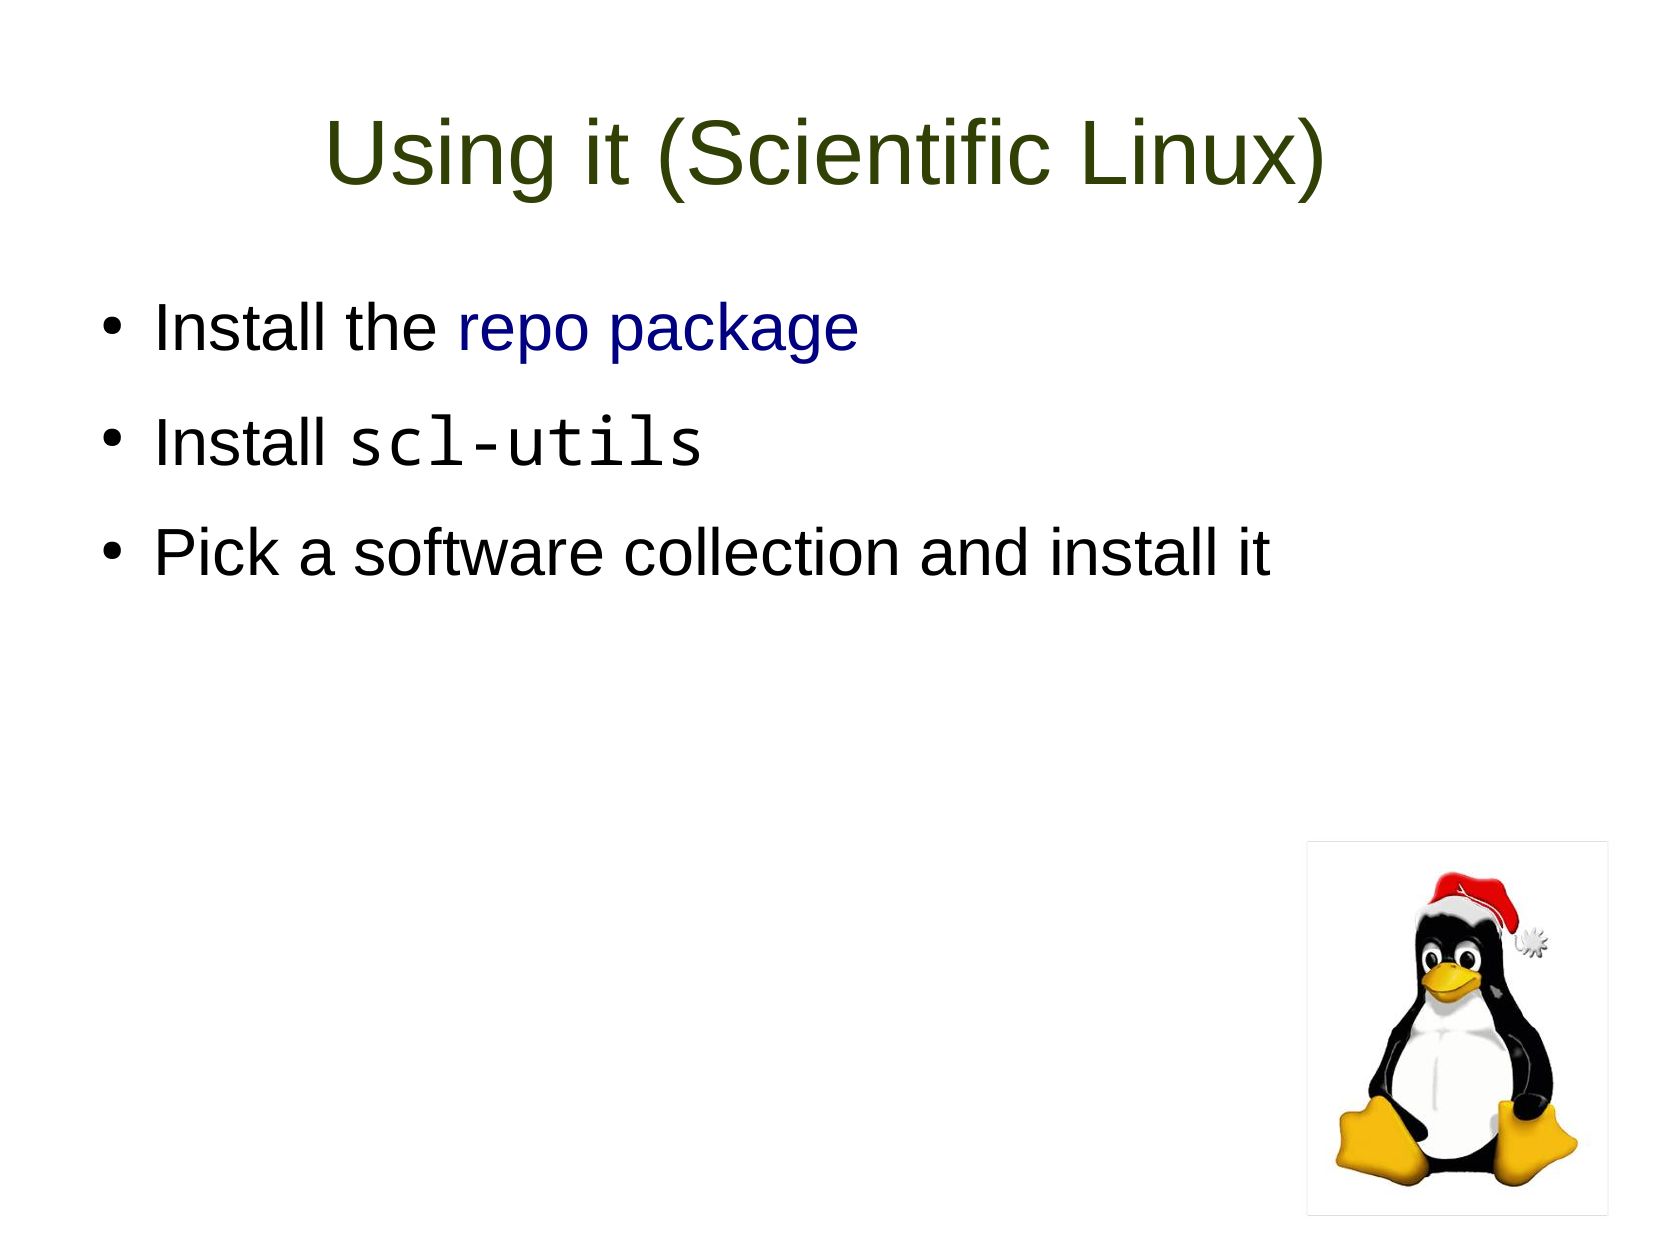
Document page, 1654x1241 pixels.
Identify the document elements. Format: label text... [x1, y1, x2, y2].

title Using it (Scientific Linux) [82, 49, 1571, 257]
list Install the repo package Install scl-utils Pick a software collection and install it [82, 290, 1571, 1109]
picture [1260, 831, 1654, 1225]
